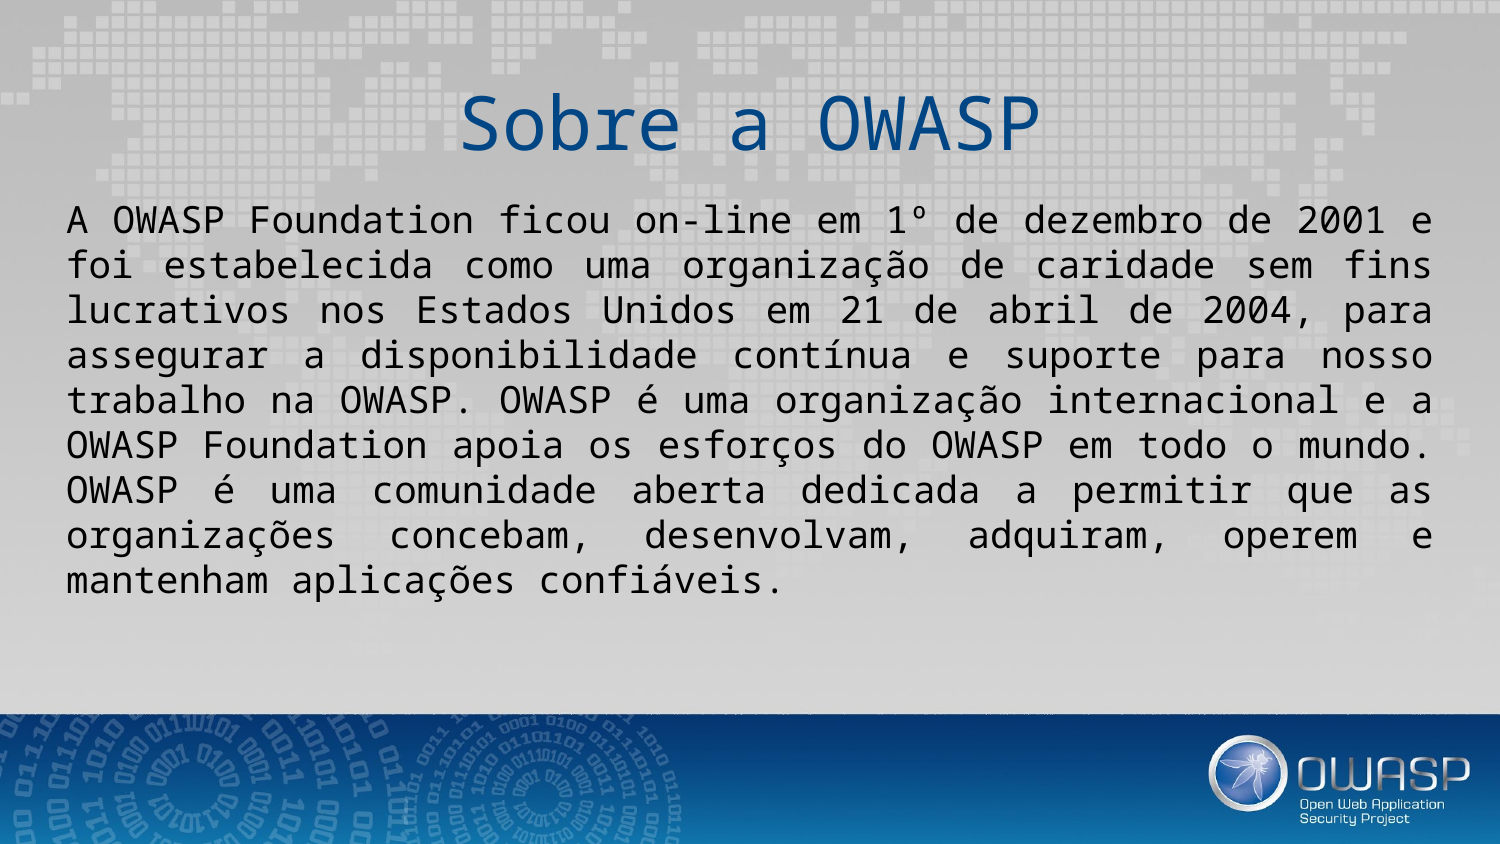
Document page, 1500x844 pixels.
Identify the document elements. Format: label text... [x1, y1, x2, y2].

list A OWASP Foundation ficou on-line em 1º de dezembro de 2001 e foi estabelecida como uma organização de caridade sem fins lucrativos nos Estados Unidos em 21 de abril de 2004, para assegurar a disponibilidade contínua e suporte para nosso trabalho na OWASP. OWASP é uma organização internacional e a OWASP Foundation apoia os esforços do OWASP em todo o mundo. OWASP é uma comunidade aberta dedicada a permitir que as organizações concebam, desenvolvam, adquiram, operem e mantenham aplicações confiáveis. [51, 189, 1449, 750]
title Sobre a OWASP [51, 72, 1449, 167]
picture [0, 0, 1500, 844]
